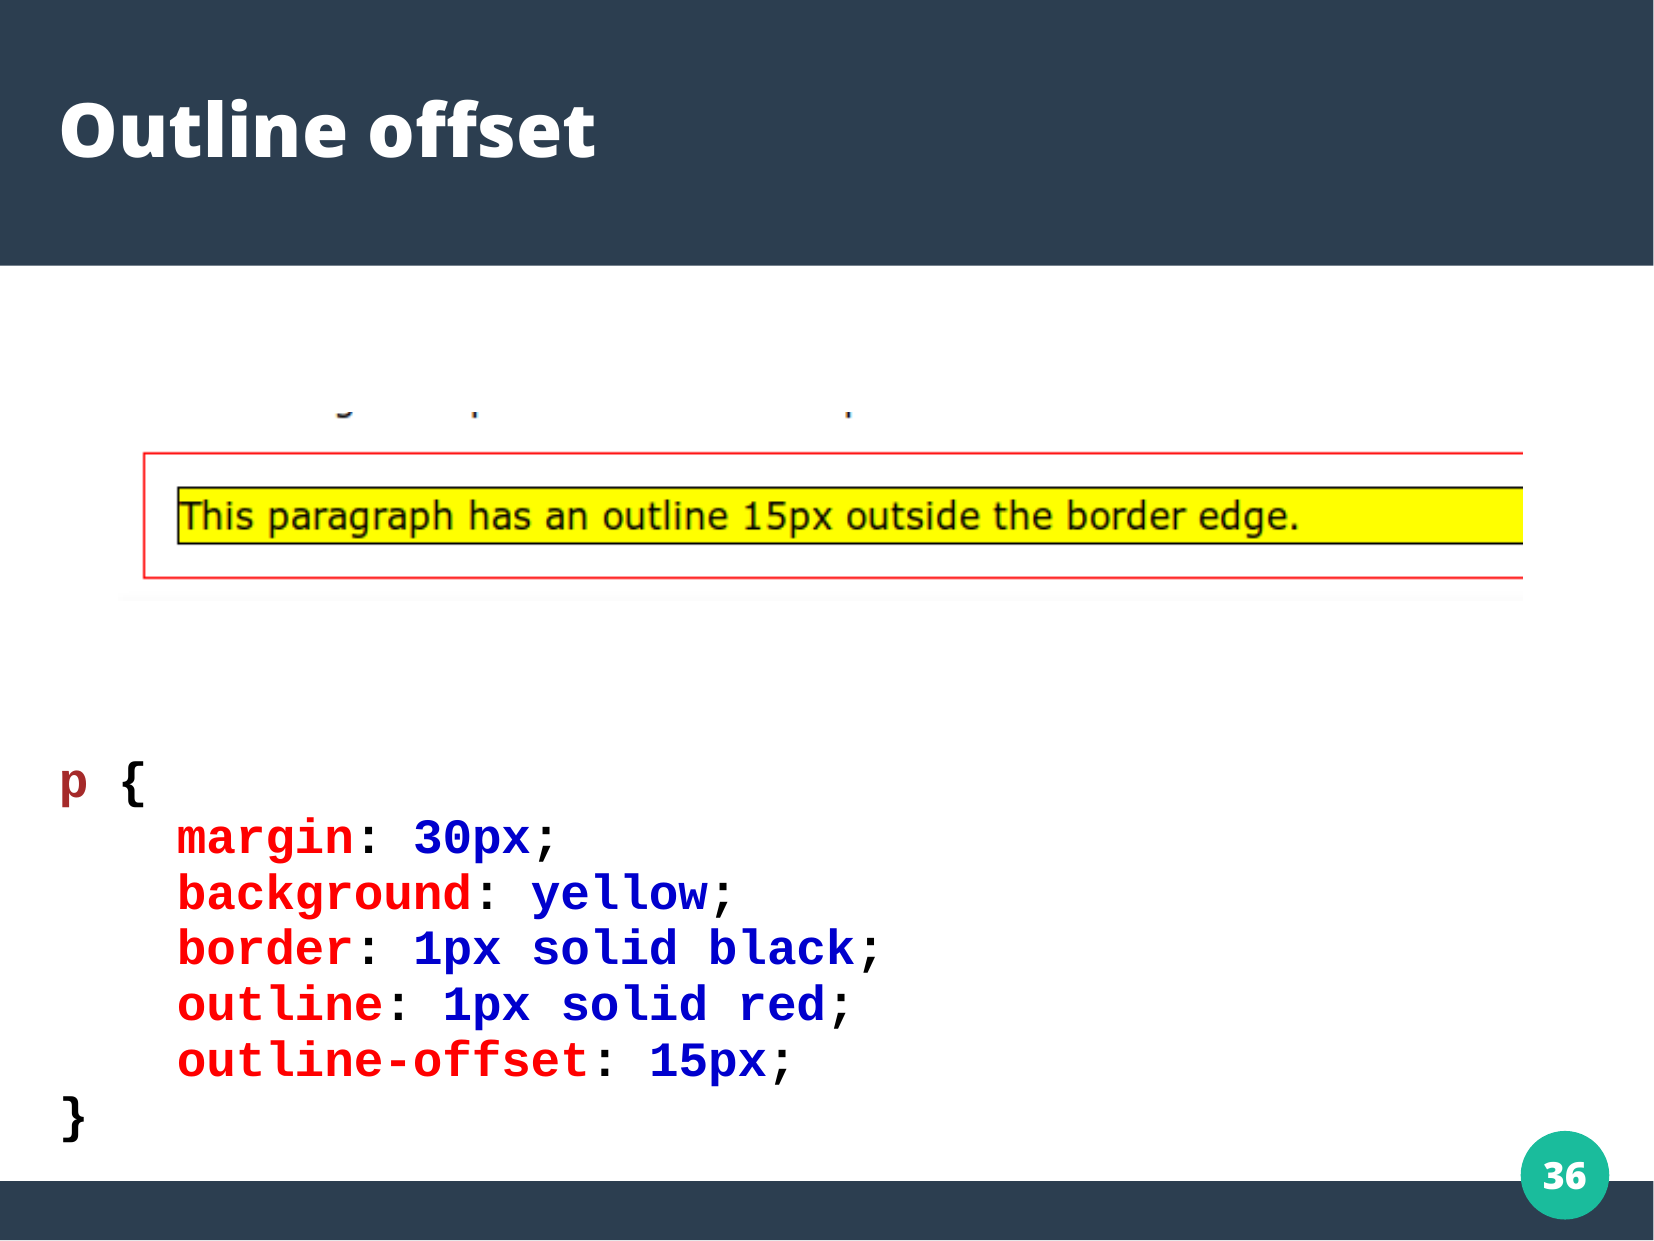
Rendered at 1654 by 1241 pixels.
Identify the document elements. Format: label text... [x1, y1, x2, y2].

list p { margin: 30px; background: yellow; border: 1px solid black; outline: 1px solid red; outline-offset: 15px; } [59, 756, 1595, 1151]
title Outline offset [59, 49, 1595, 207]
picture [118, 412, 1523, 601]
